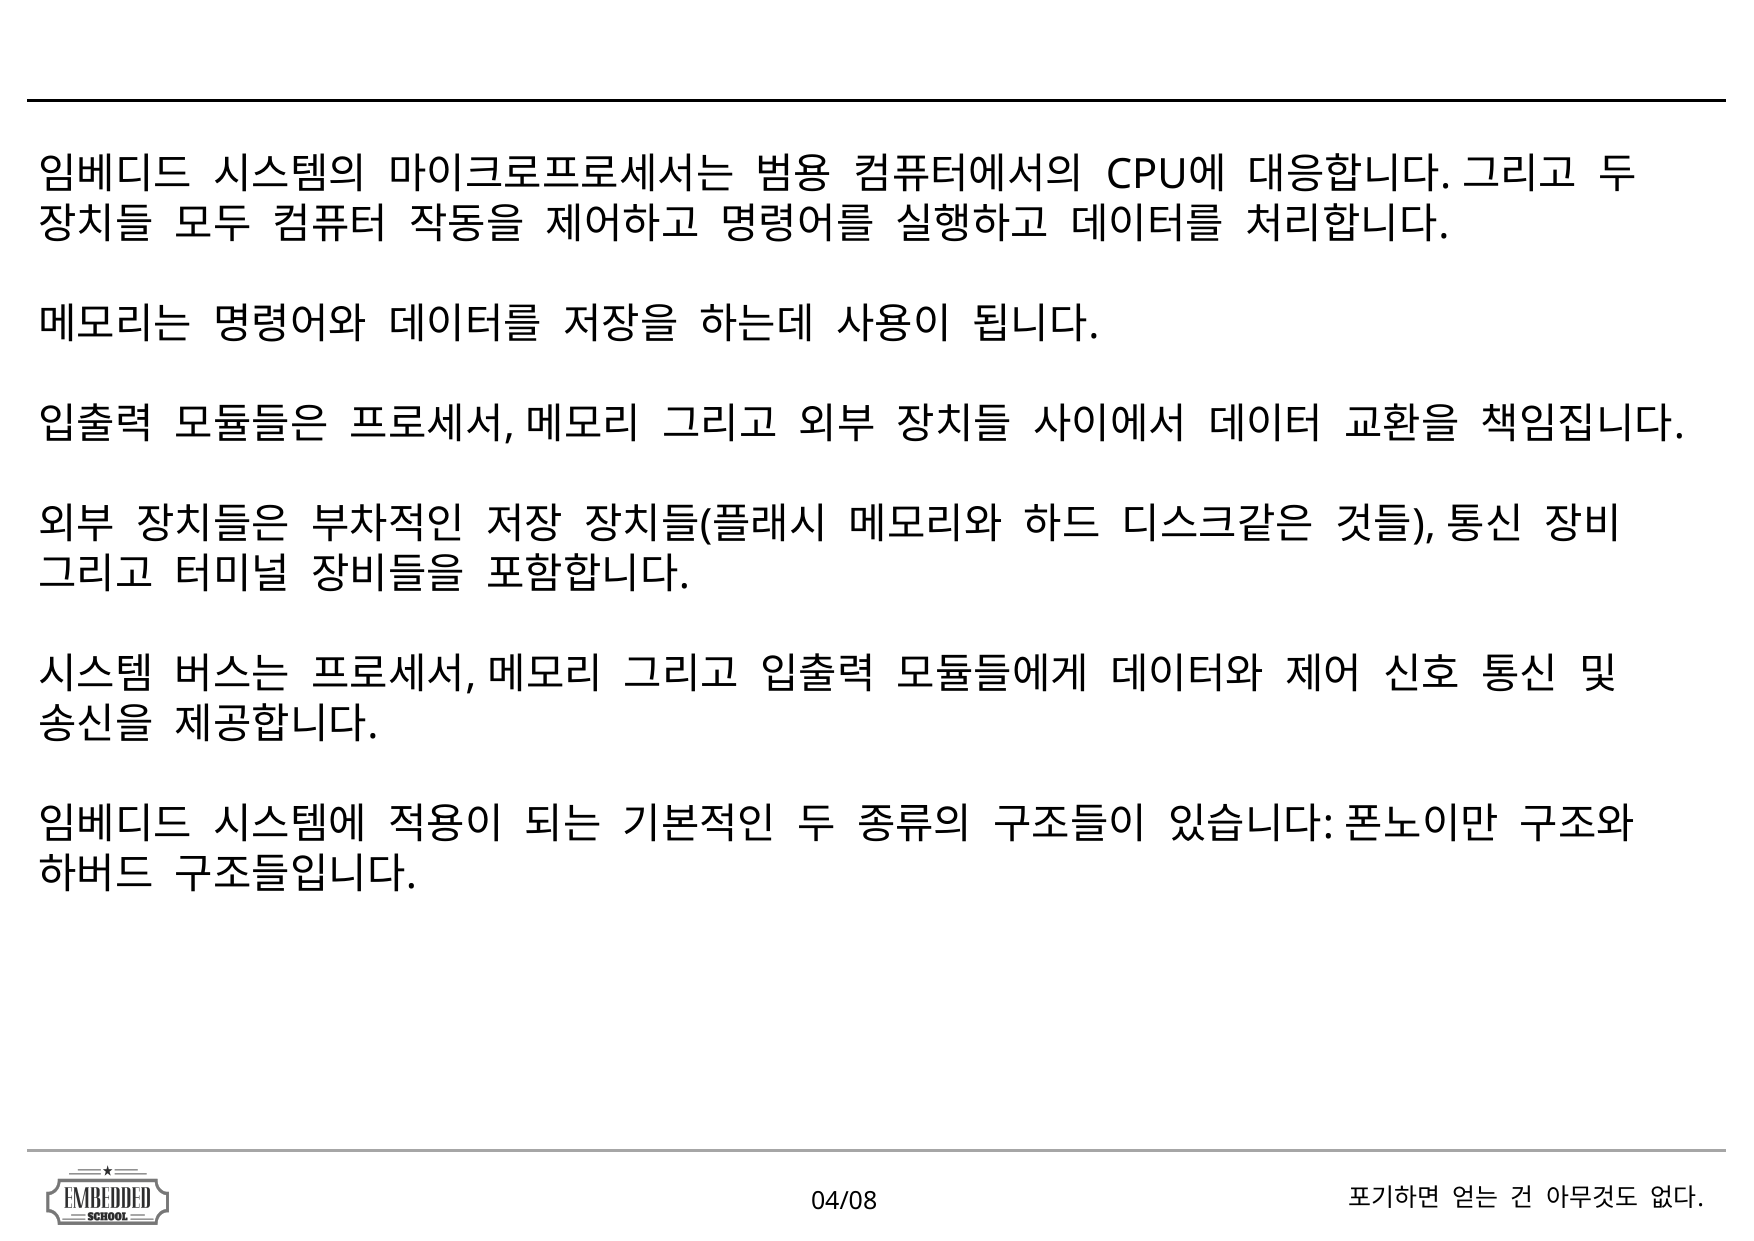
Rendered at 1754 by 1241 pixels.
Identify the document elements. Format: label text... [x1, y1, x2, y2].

text_box 임베디드 시스템의 마이크로프로세서는 범용 컴퓨터에서의 CPU에 대응합니다. 그리고 두 장치들 모두 컴퓨터 작동을 제어하고 명령어를 실행하고 데이터를 처리합니다. 메모리는 명령어와 데이터를 저장을 하는데 사용이 됩니다. 입출력 모듈들은 프로세서, 메모리 그리고 외부 장치들 사이에서 데이터 교환을 책임집니다. 외부 장치들은 부차적인 저장 장치들(플래시 메모리와 하드 디스크같은 것들), 통신 장비 그리고 터미널 장비들을 포함합니다. 시스템 버스는 프로세서, 메모리 그리고 입출력 모듈들에게 데이터와 제어 신호 통신 및 송신을 제공합니다. 임베디드 시스템에 적용이 되는 기본적인 두 종류의 구조들이 있습니다: 폰노이만 구조와 하버드 구조들입니다. [23, 139, 1725, 905]
text_box 04/08 [765, 1177, 923, 1223]
picture [27, 1164, 188, 1231]
